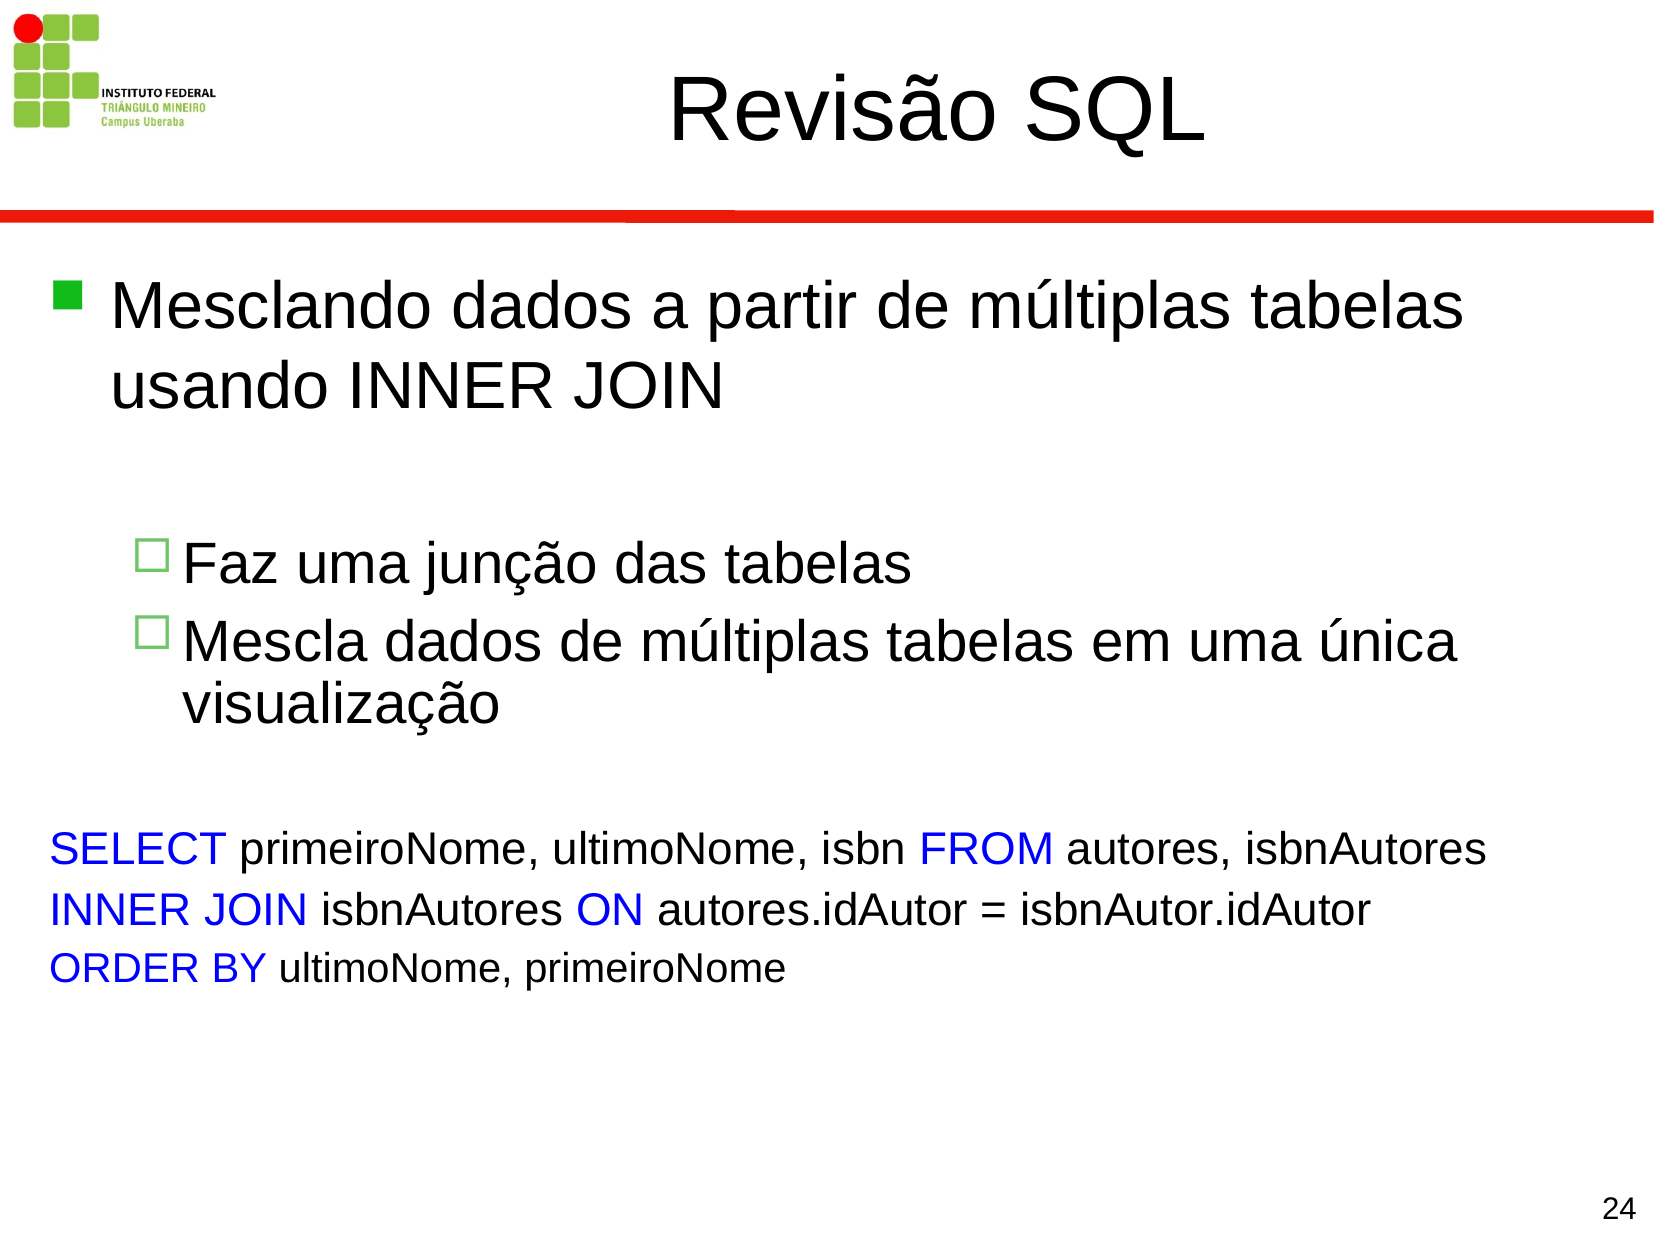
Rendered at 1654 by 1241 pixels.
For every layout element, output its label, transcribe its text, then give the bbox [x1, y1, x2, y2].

text_box Revisão SQL [253, 0, 1622, 207]
picture [0, 2, 228, 139]
text_box <número> [1185, 1179, 1654, 1220]
text_box Mesclando dados a partir de múltiplas tabelas usando INNER JOIN Faz uma junção das tabelas Mescla dados de múltiplas tabelas em uma única visualização SELECT primeiroNome, ultimoNome, isbn FROM autores, isbnAutores INNER JOIN isbnAutores ON autores.idAutor = isbnAutor.idAutor ORDER BY ultimoNome, primeiroNome [32, 253, 1622, 1205]
